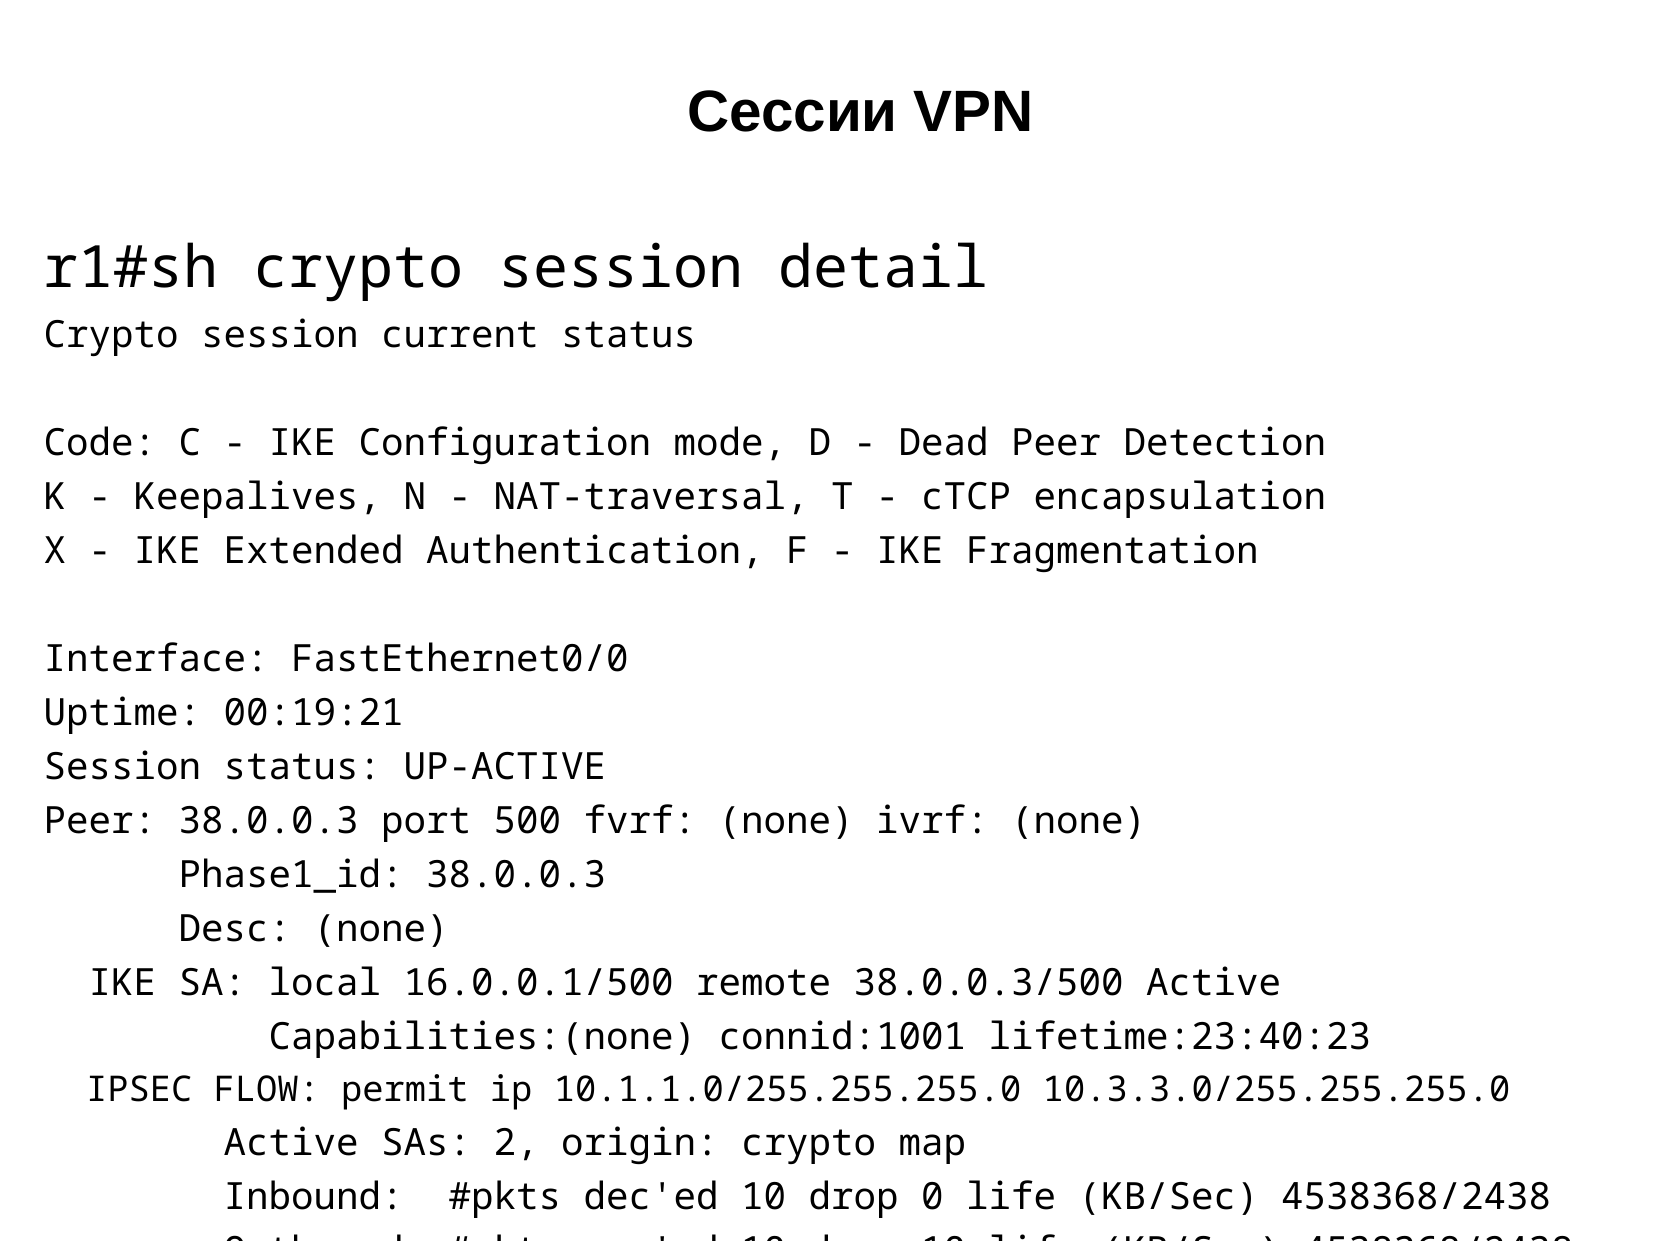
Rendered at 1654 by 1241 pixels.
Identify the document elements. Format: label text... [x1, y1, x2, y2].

list r1#sh crypto session detail Crypto session current status Code: C - IKE Configuration mode, D - Dead Peer Detection K - Keepalives, N - NAT-traversal, T - cTCP encapsulation X - IKE Extended Authentication, F - IKE Fragmentation Interface: FastEthernet0/0 Uptime: 00:19:21 Session status: UP-ACTIVE Peer: 38.0.0.3 port 500 fvrf: (none) ivrf: (none) Phase1_id: 38.0.0.3 Desc: (none) IKE SA: local 16.0.0.1/500 remote 38.0.0.3/500 Active Capabilities:(none) connid:1001 lifetime:23:40:23 IPSEC FLOW: permit ip 10.1.1.0/255.255.255.0 10.3.3.0/255.255.255.0 Active SAs: 2, origin: crypto map Inbound: #pkts dec'ed 10 drop 0 life (KB/Sec) 4538368/2438 Outbound: #pkts enc'ed 10 drop 10 life (KB/Sec) 4538368/2438 [37, 225, 1613, 1163]
text_box Сессии VPN [123, 41, 1597, 151]
